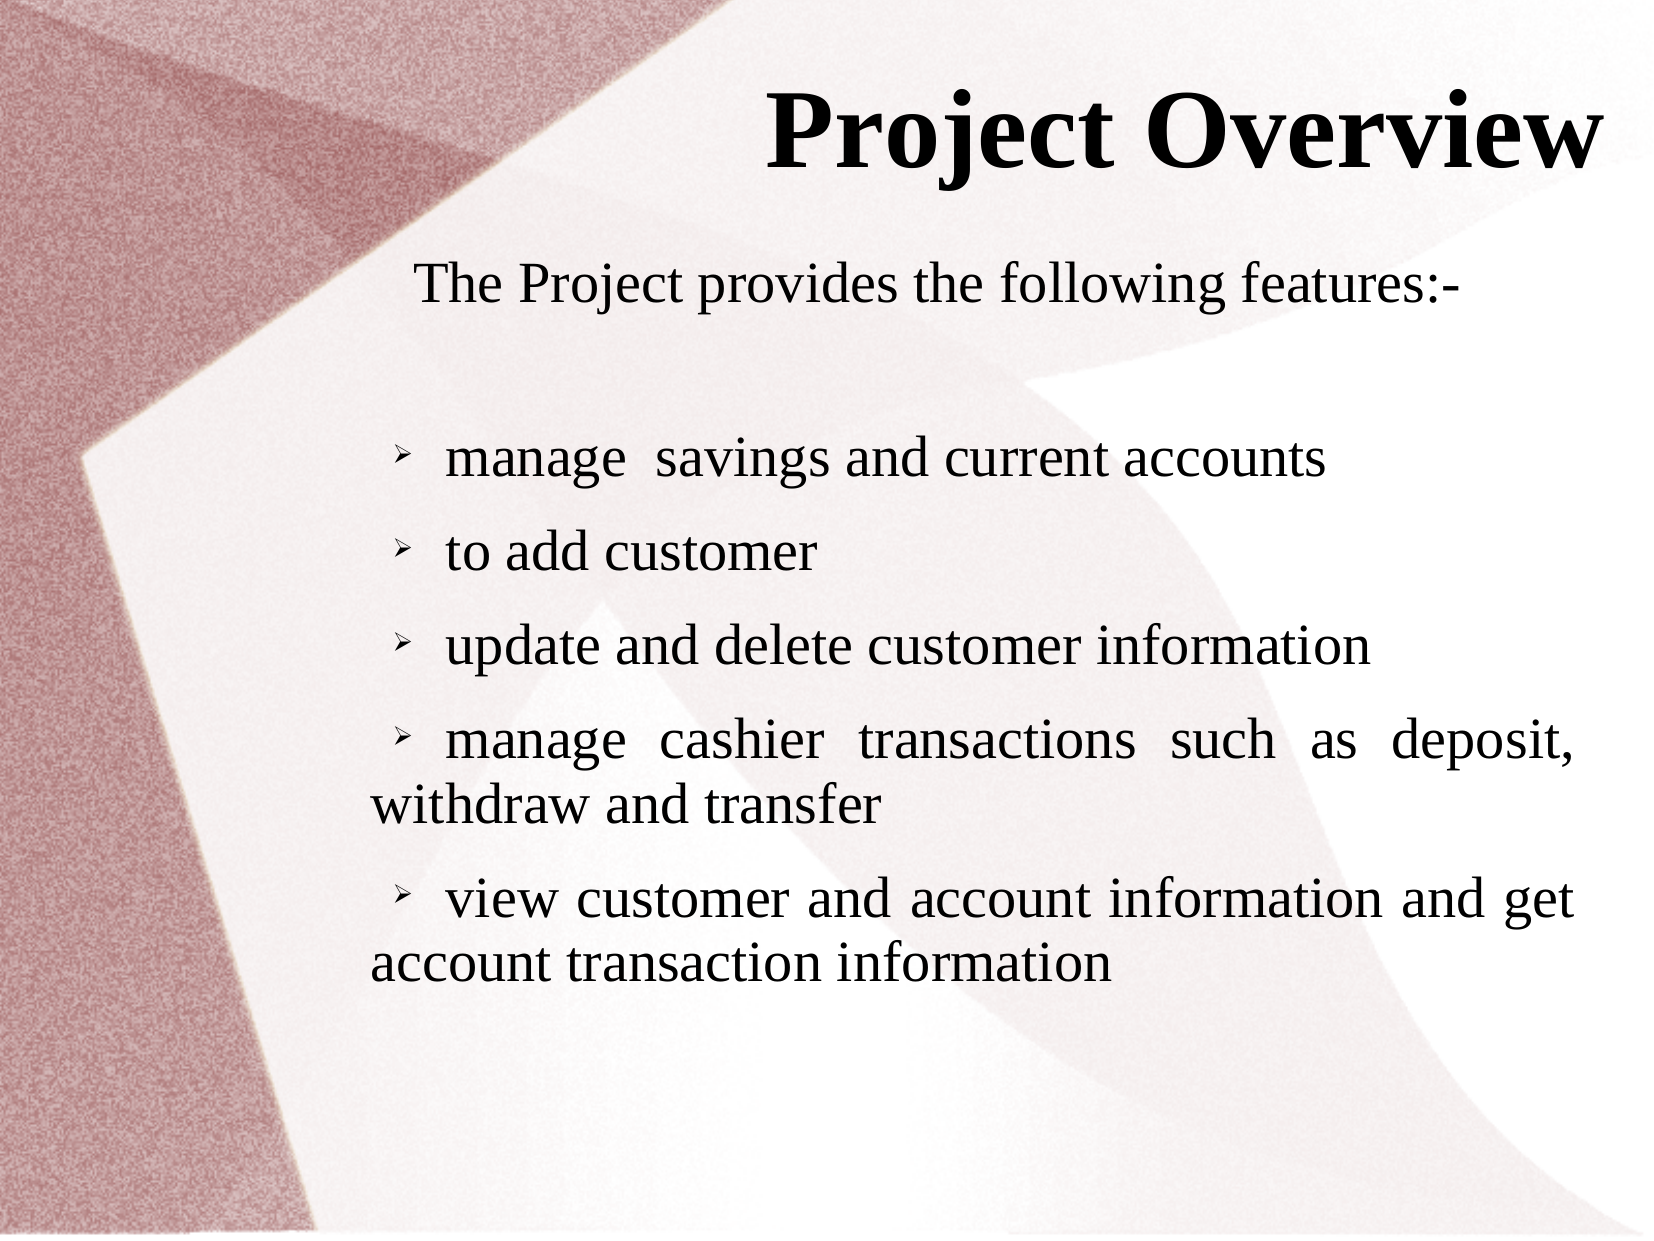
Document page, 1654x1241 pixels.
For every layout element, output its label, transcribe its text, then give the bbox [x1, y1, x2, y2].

list manage savings and current accounts to add customer update and delete customer information manage cashier transactions such as deposit, withdraw and transfer view customer and account information and get account transaction information [300, 360, 1576, 986]
picture [0, 0, 1654, 1241]
title Project Overview [596, 49, 1607, 211]
text_box The Project provides the following features:- [390, 225, 1486, 291]
